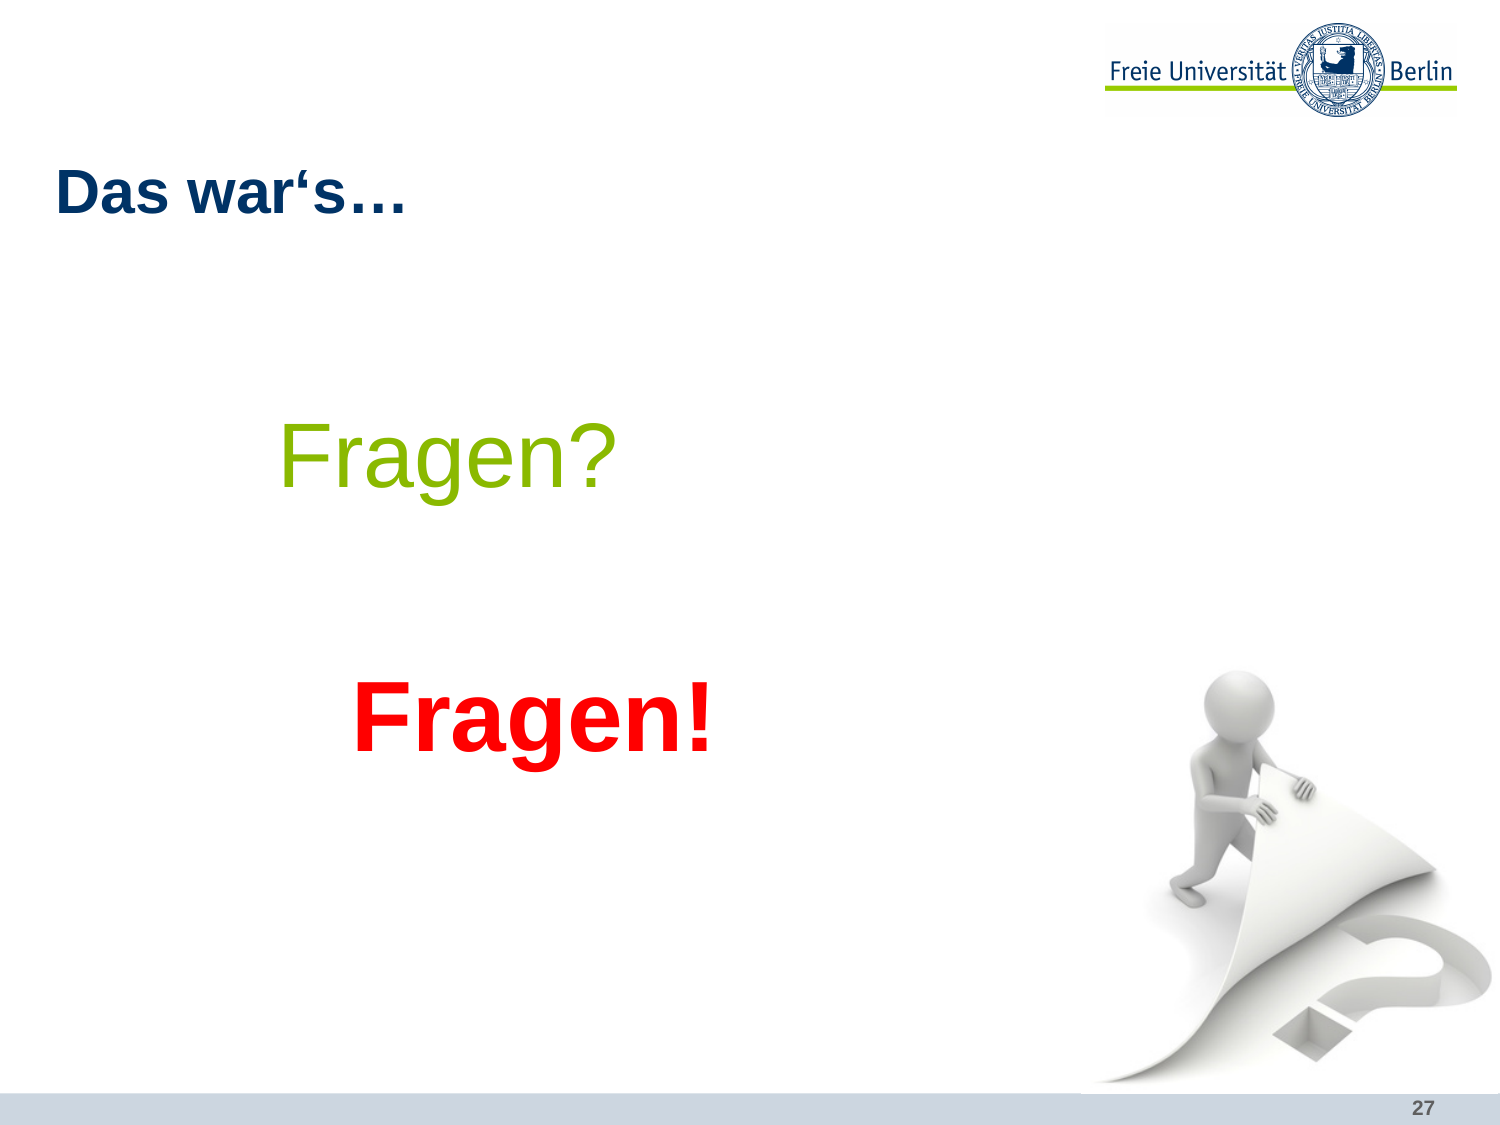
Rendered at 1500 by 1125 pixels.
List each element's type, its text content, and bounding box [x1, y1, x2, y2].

title Das war‘s… [41, 155, 1459, 226]
list Fragen? Fragen! [41, 265, 1459, 1064]
picture [1081, 656, 1498, 1094]
picture [1105, 23, 1457, 117]
